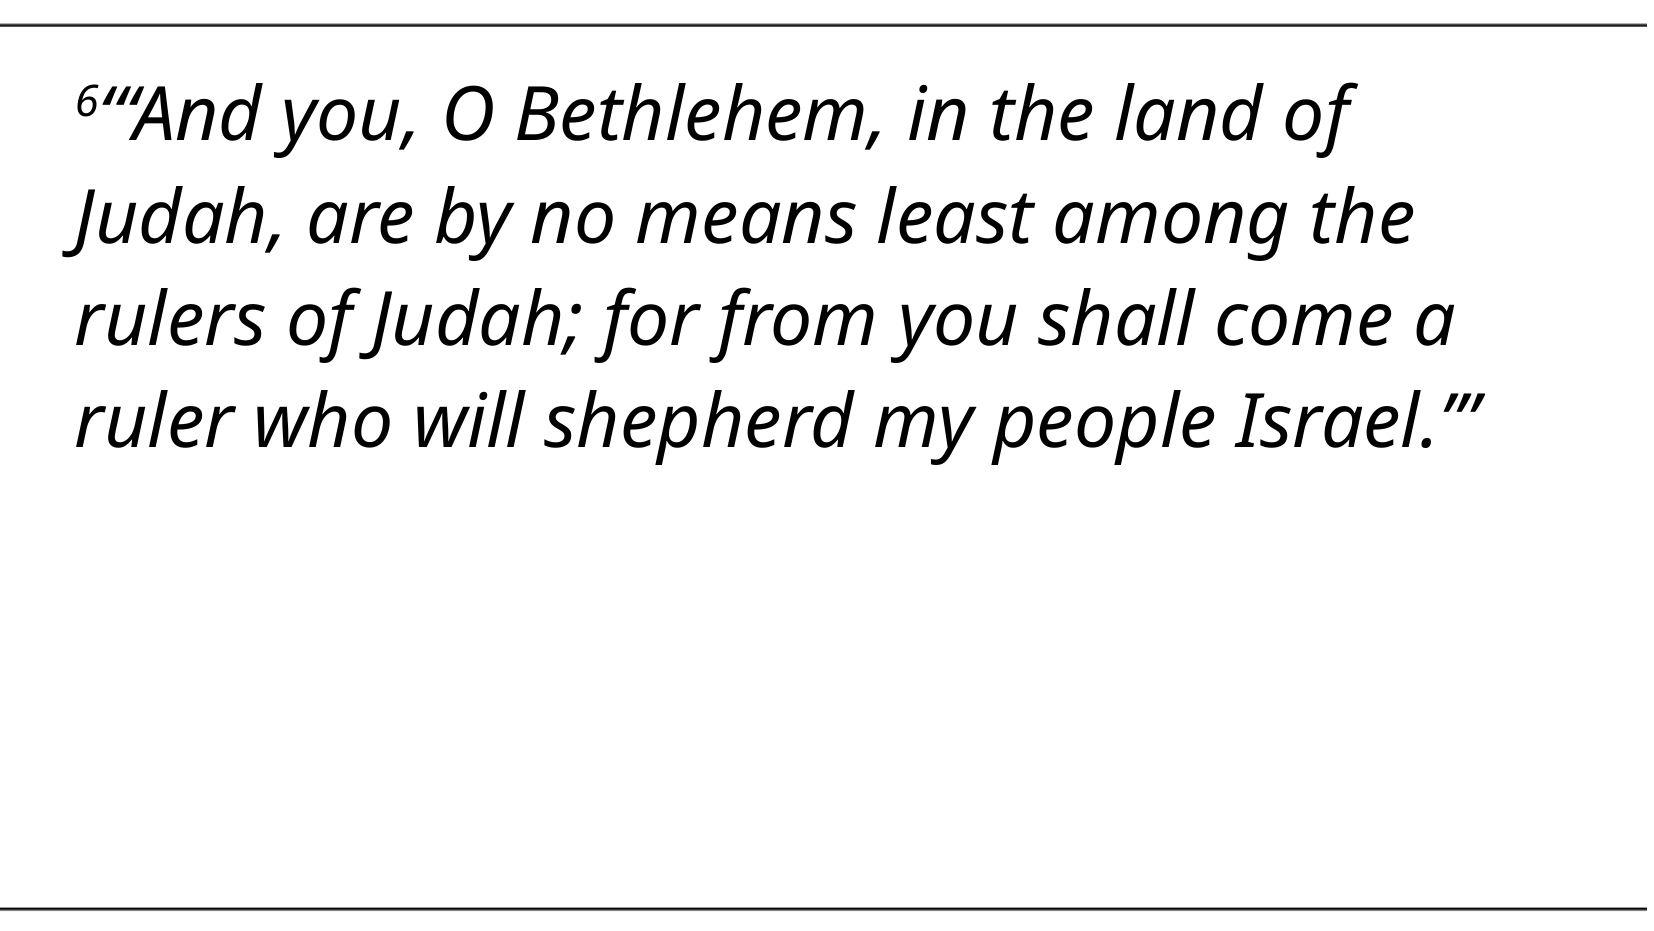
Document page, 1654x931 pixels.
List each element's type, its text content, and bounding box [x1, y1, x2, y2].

picture [0, 2, 1647, 931]
text_box 6“‘And you, O Bethlehem, in the land of Judah, are by no means least among the rulers of Judah; for from you shall come a ruler who will shepherd my people Israel.’” [60, 53, 1591, 468]
